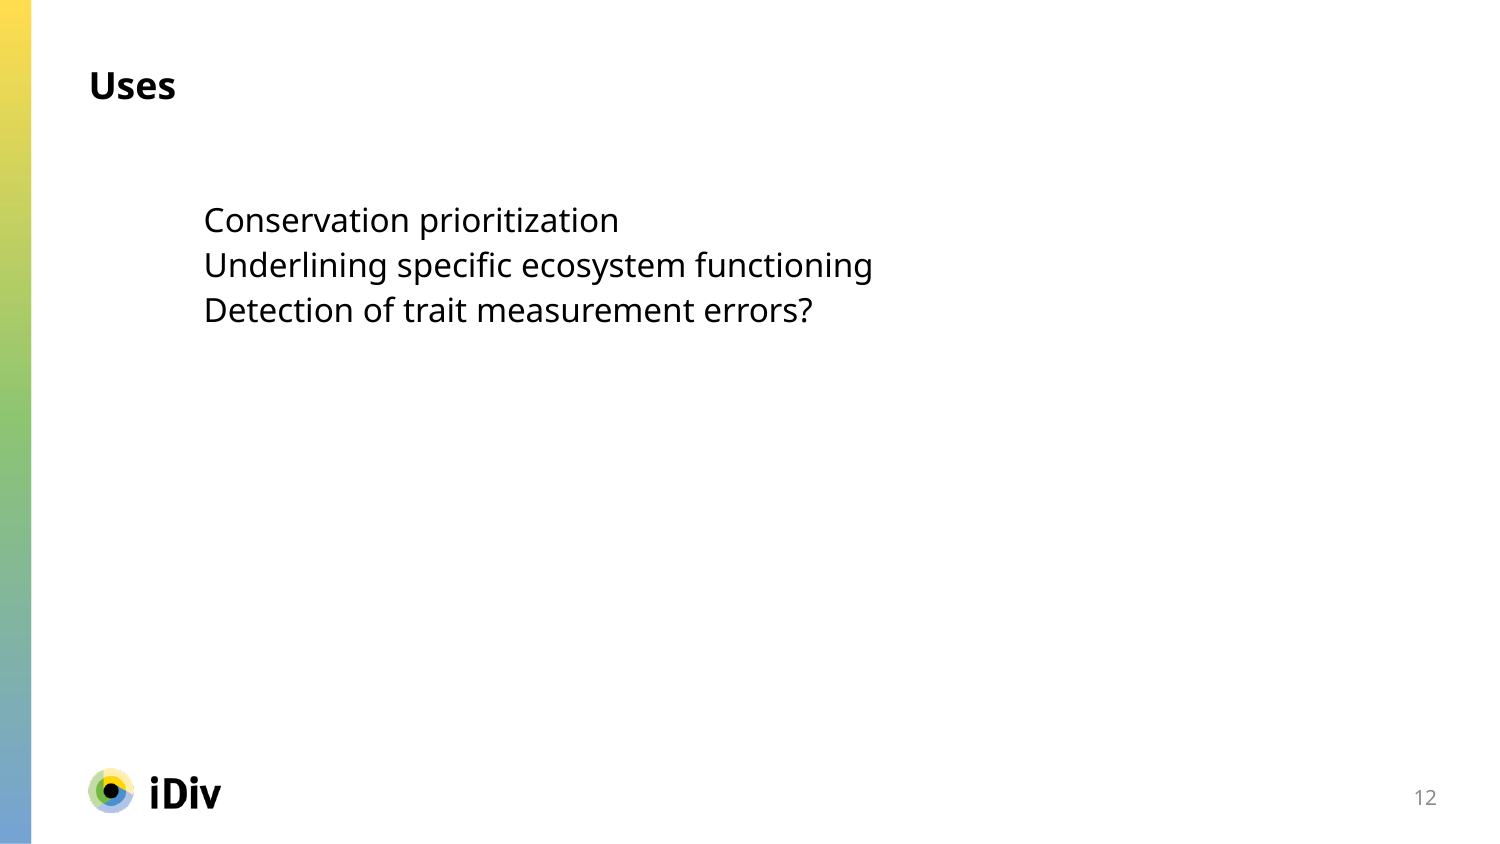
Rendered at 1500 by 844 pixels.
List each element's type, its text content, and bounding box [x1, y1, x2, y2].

text_box Conservation prioritization Underlining specific ecosystem functioning Detection of trait measurement errors? [188, 189, 1282, 367]
list Uses [88, 61, 1437, 157]
slide_number <numéro> [1240, 767, 1437, 813]
picture [0, 0, 1500, 844]
